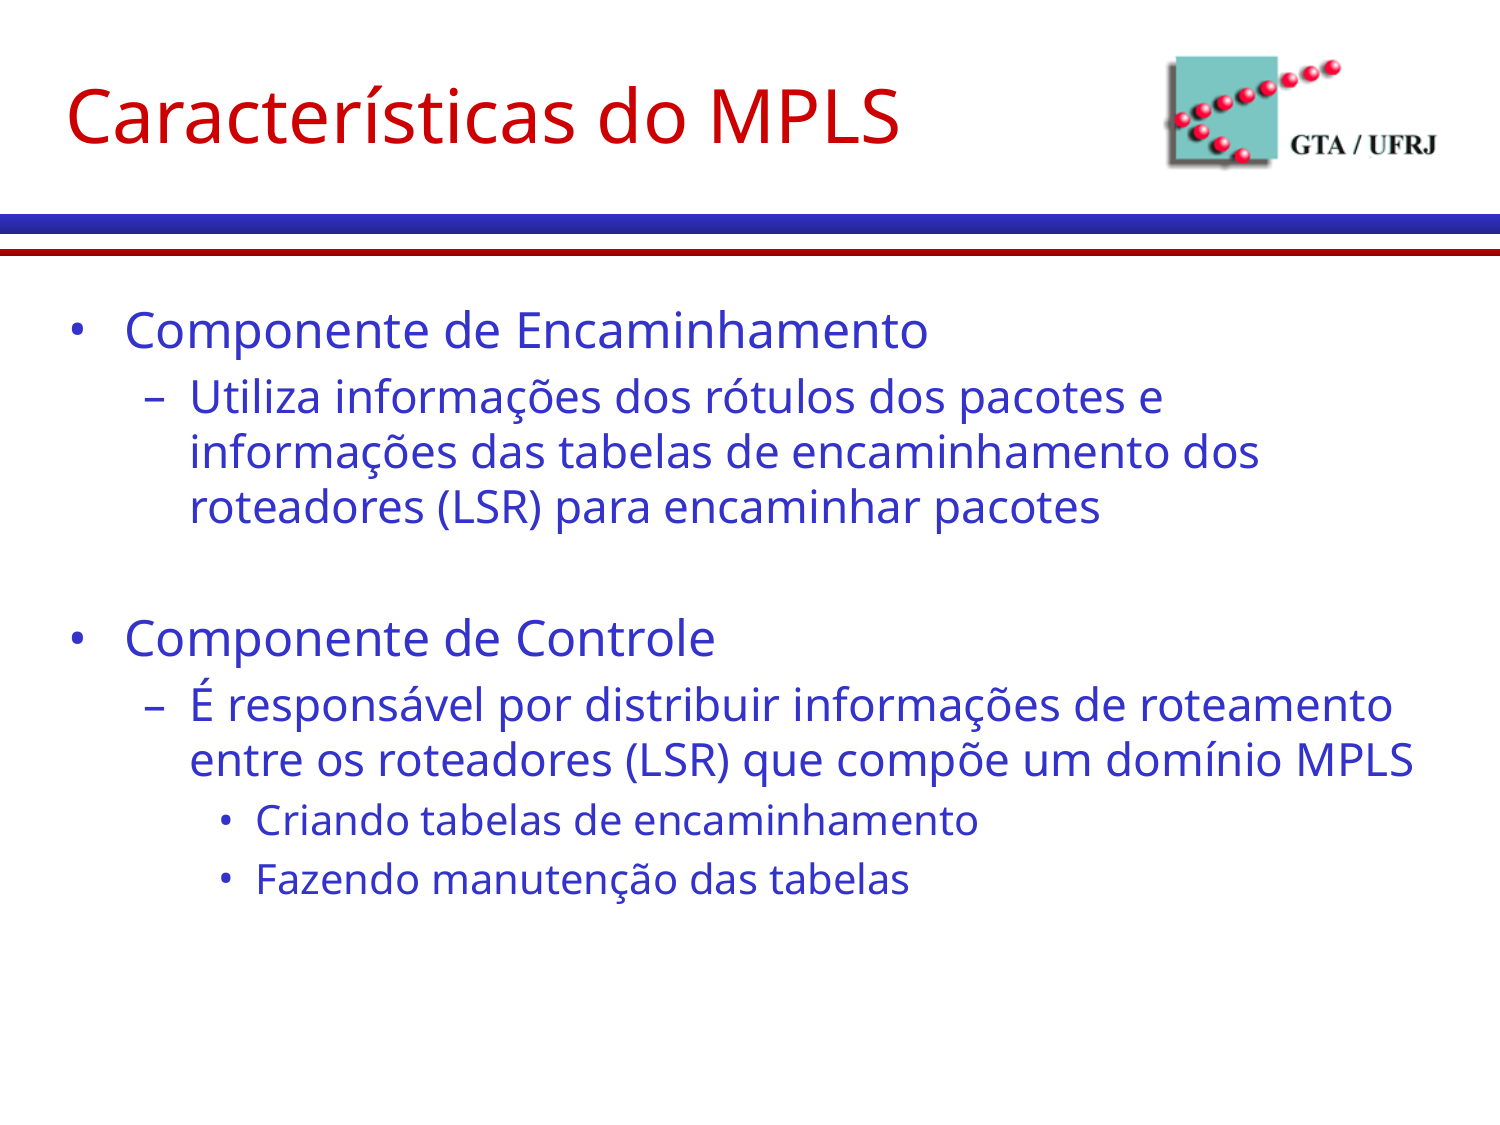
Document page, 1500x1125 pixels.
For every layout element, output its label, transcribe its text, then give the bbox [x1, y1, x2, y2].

title Características do MPLS [50, 37, 1374, 189]
picture [1374, 50, 1446, 174]
list Componente de Encaminhamento Utiliza informações dos rótulos dos pacotes e informações das tabelas de encaminhamento dos roteadores (LSR) para encaminhar pacotes Componente de Controle É responsável por distribuir informações de roteamento entre os roteadores (LSR) que compõe um domínio MPLS Criando tabelas de encaminhamento Fazendo manutenção das tabelas [53, 290, 1447, 1083]
